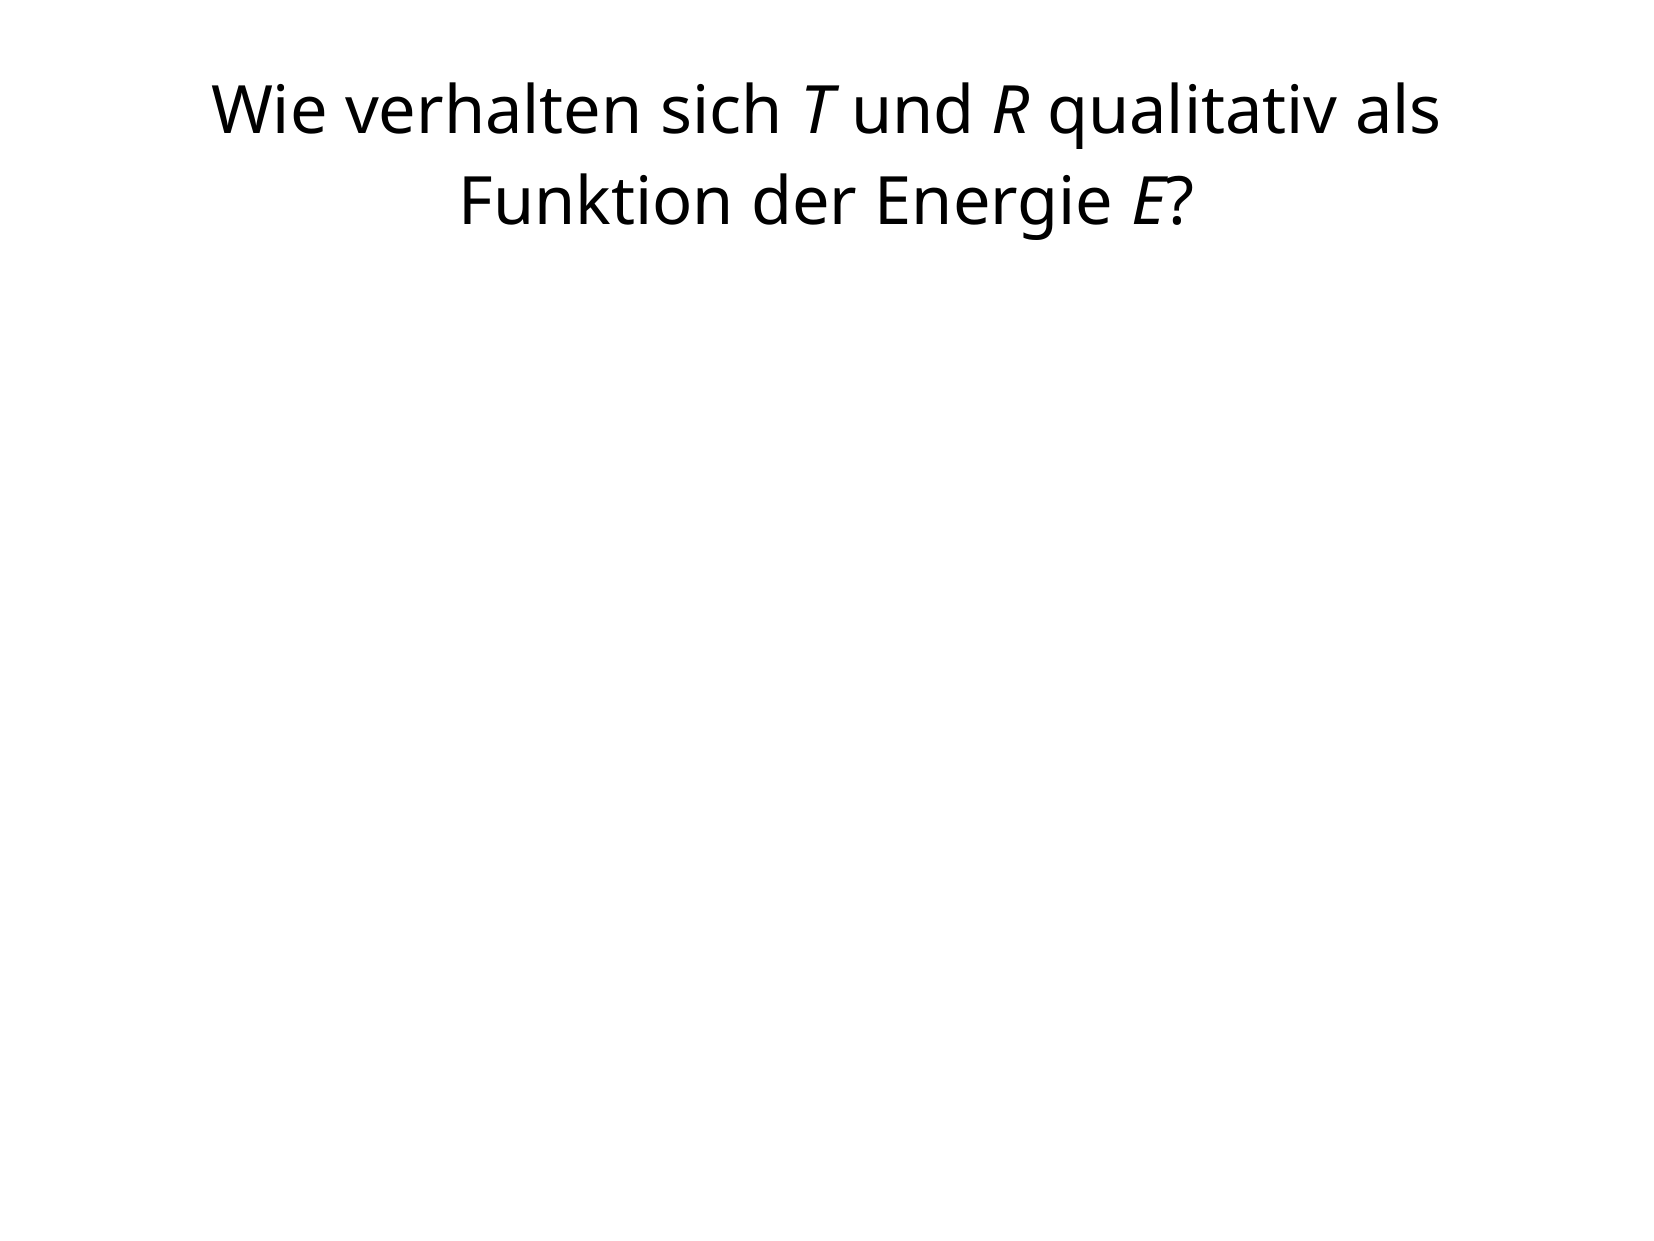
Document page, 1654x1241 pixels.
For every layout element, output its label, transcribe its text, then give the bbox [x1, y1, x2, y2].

title Wie verhalten sich T und R qualitativ als Funktion der Energie E? [82, 49, 1571, 257]
